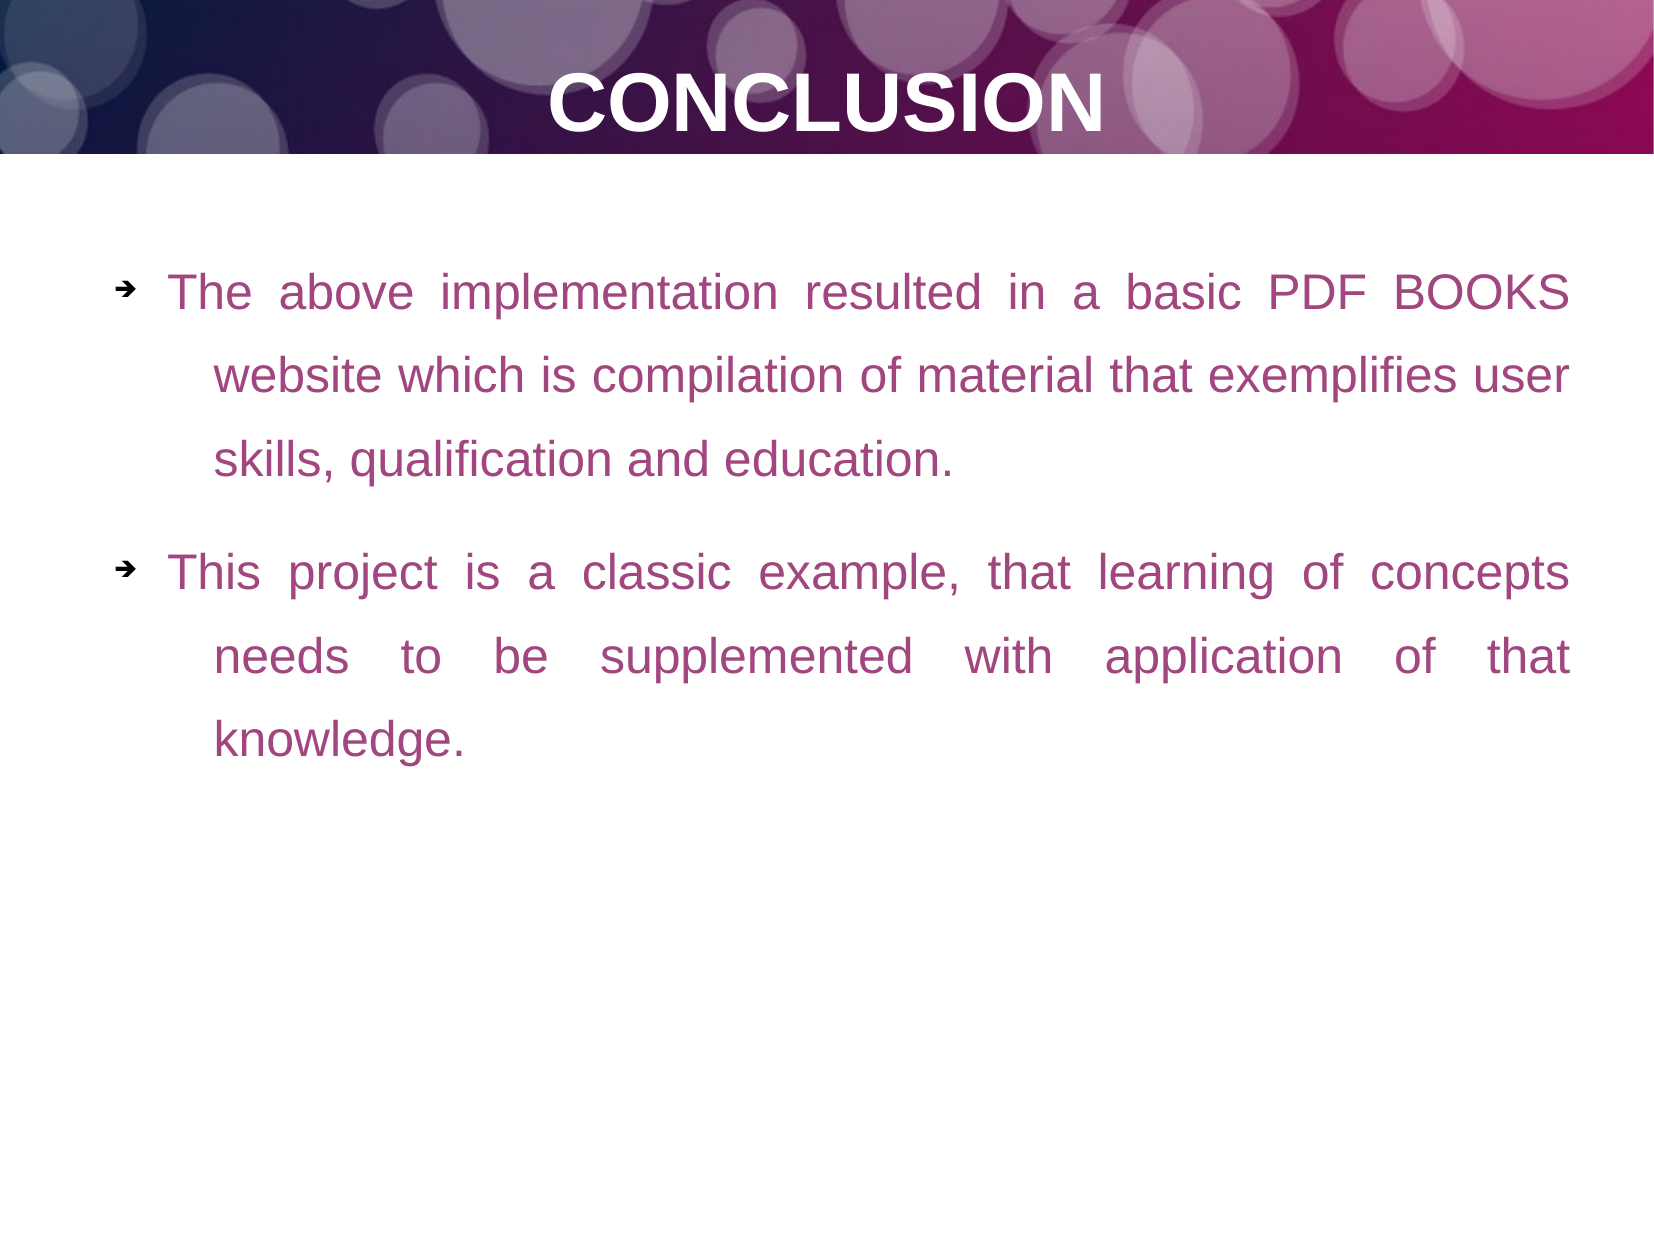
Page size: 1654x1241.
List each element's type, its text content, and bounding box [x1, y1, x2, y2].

list The above implementation resulted in a basic PDF BOOKS website which is compilation of material that exemplifies user skills, qualification and education. This project is a classic example, that learning of concepts needs to be supplemented with application of that knowledge. [82, 236, 1571, 957]
title CONCLUSION [82, 17, 1571, 189]
picture [0, 0, 1654, 154]
